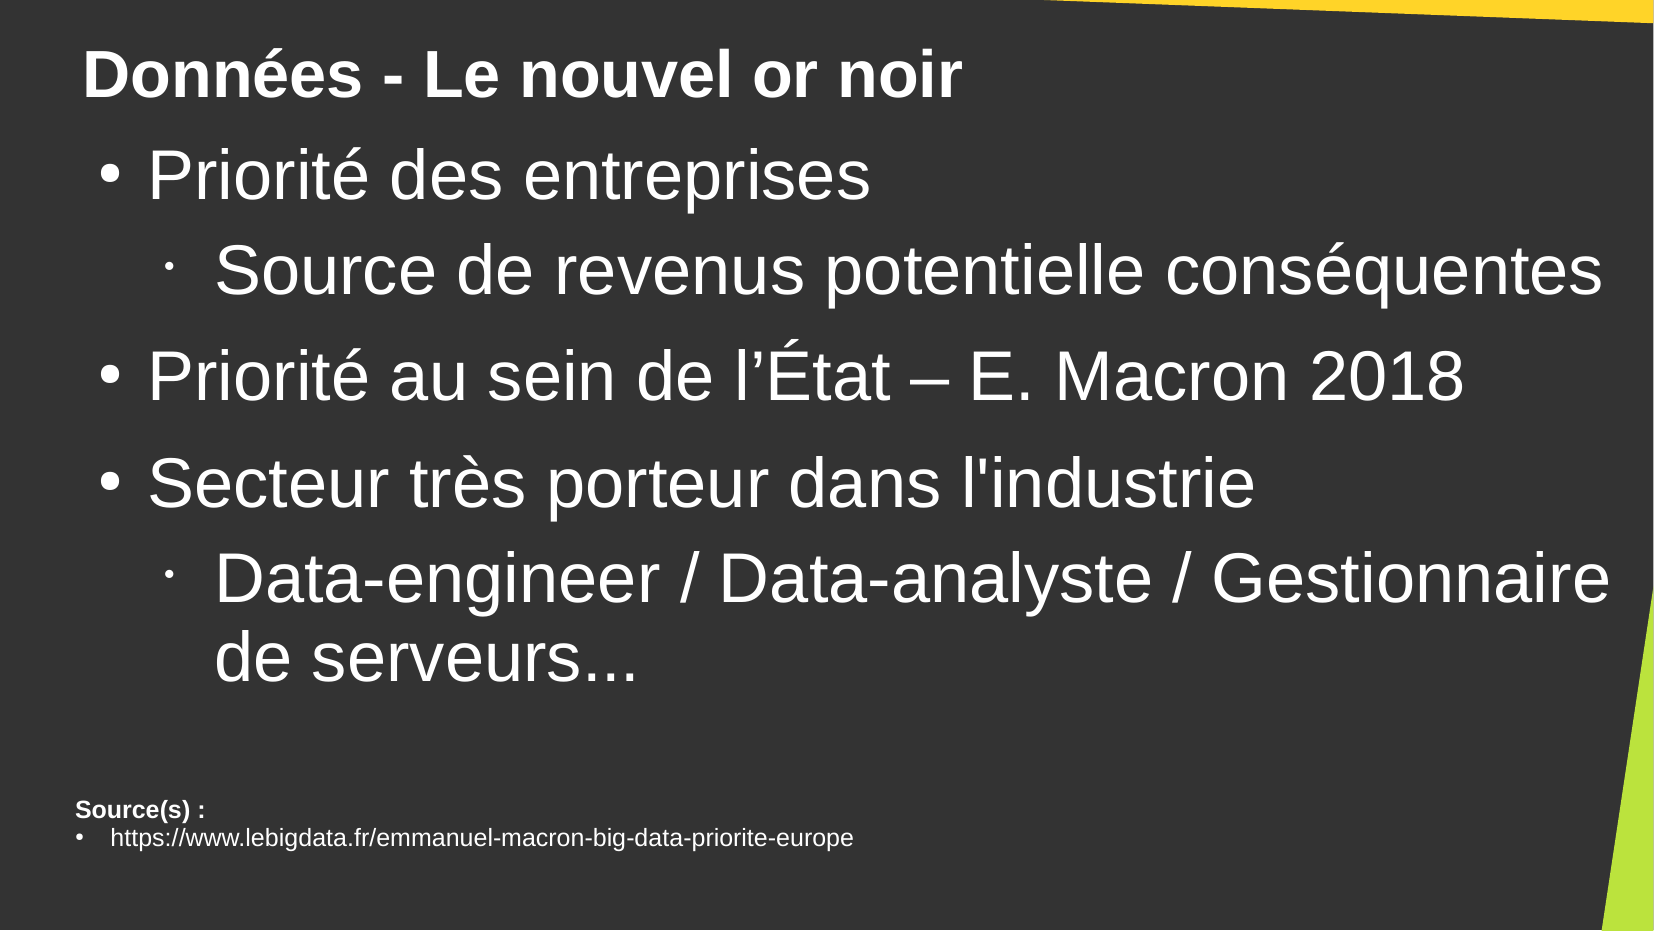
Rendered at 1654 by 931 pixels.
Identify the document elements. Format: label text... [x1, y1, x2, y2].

list Priorité des entreprises Source de revenus potentielle conséquentes Priorité au sein de l’État – E. Macron 2018 Secteur très porteur dans l'industrie Data-engineer / Data-analyste / Gestionnaire de serveurs... [80, 135, 1620, 768]
text_box [1601, 582, 1654, 931]
title Données - Le nouvel or noir [82, 37, 1359, 119]
text_box Source(s) : https://www.lebigdata.fr/emmanuel-macron-big-data-priorite-europe [60, 788, 1546, 916]
text_box [1044, 0, 1654, 24]
